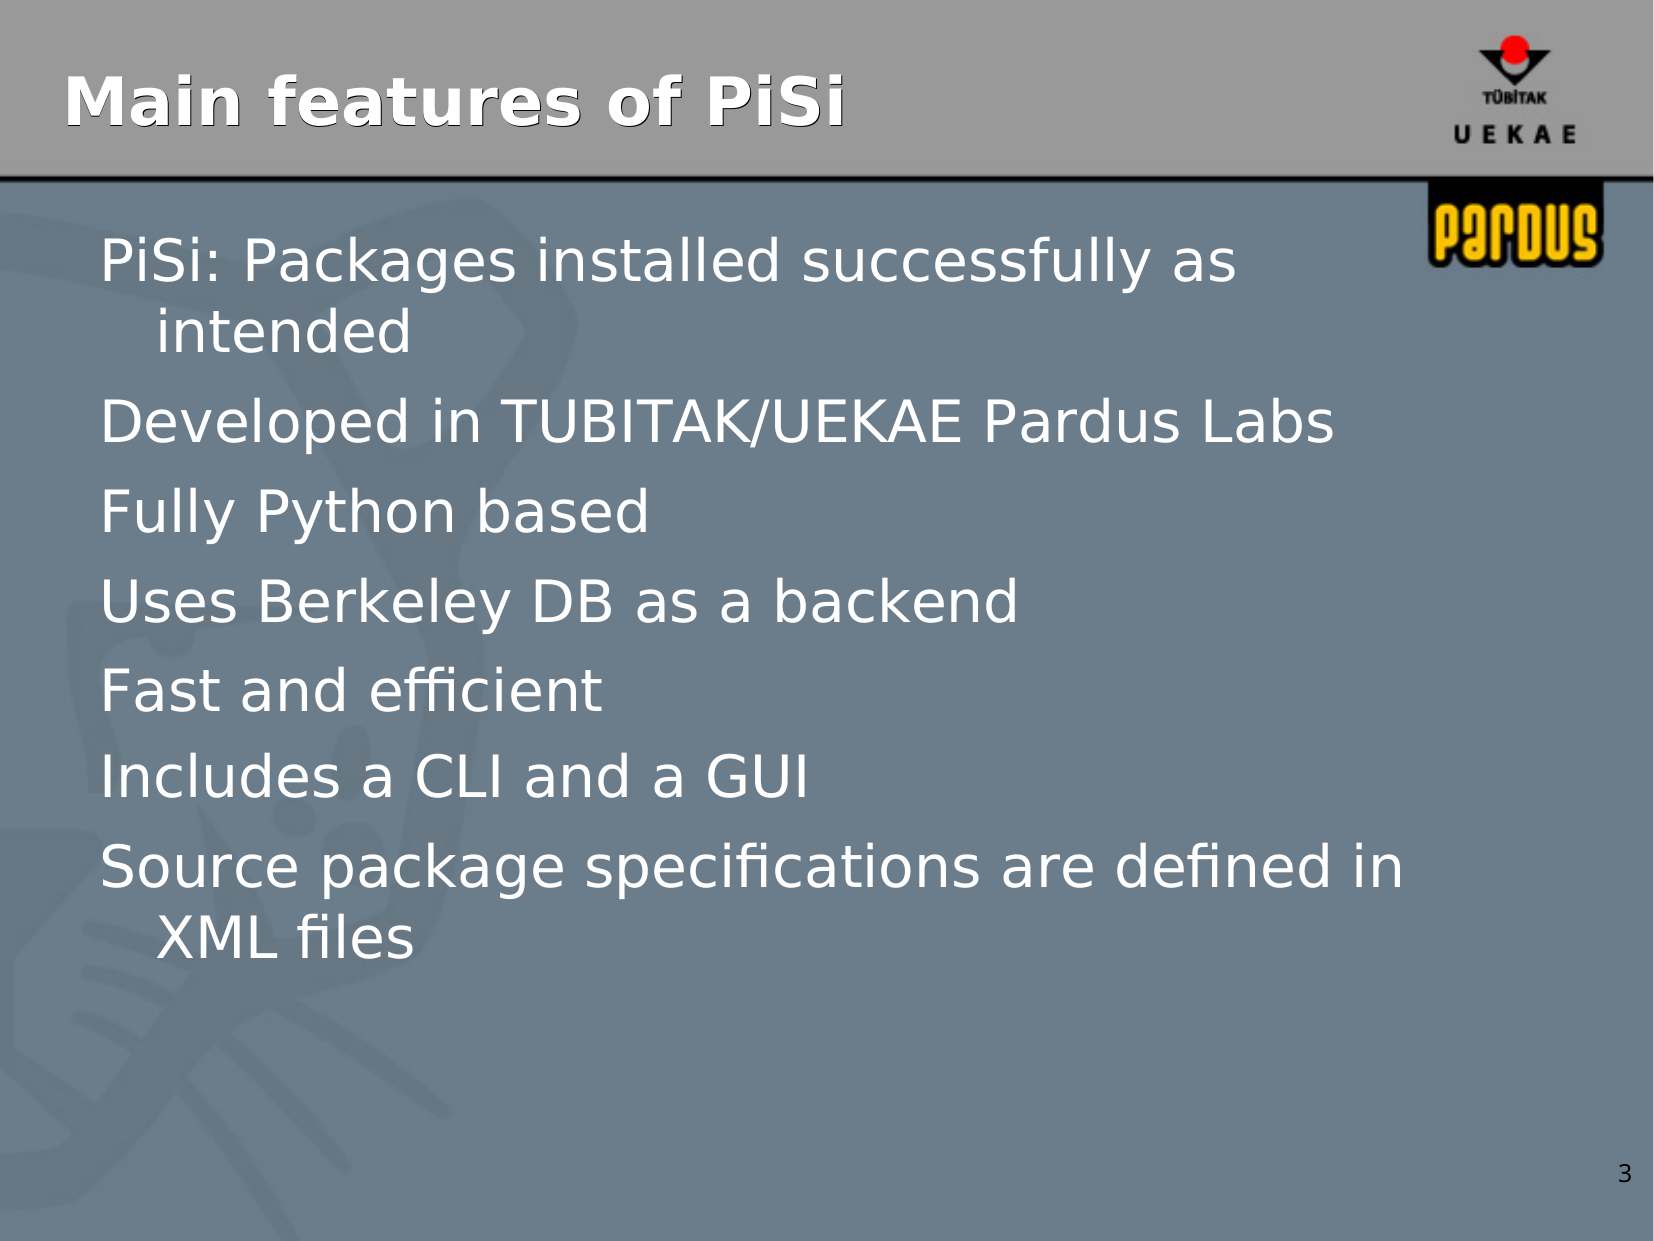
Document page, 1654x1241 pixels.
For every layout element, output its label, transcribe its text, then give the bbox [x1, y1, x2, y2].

picture [0, 0, 1654, 1241]
list PiSi: Packages installed successfully as intended Developed in TUBITAK/UEKAE Pardus Labs Fully Python based Uses Berkeley DB as a backend Fast and efficient Includes a CLI and a GUI Source package specifications are defined in XML files [84, 216, 1509, 977]
title Main features of PiSi [47, 43, 1460, 158]
